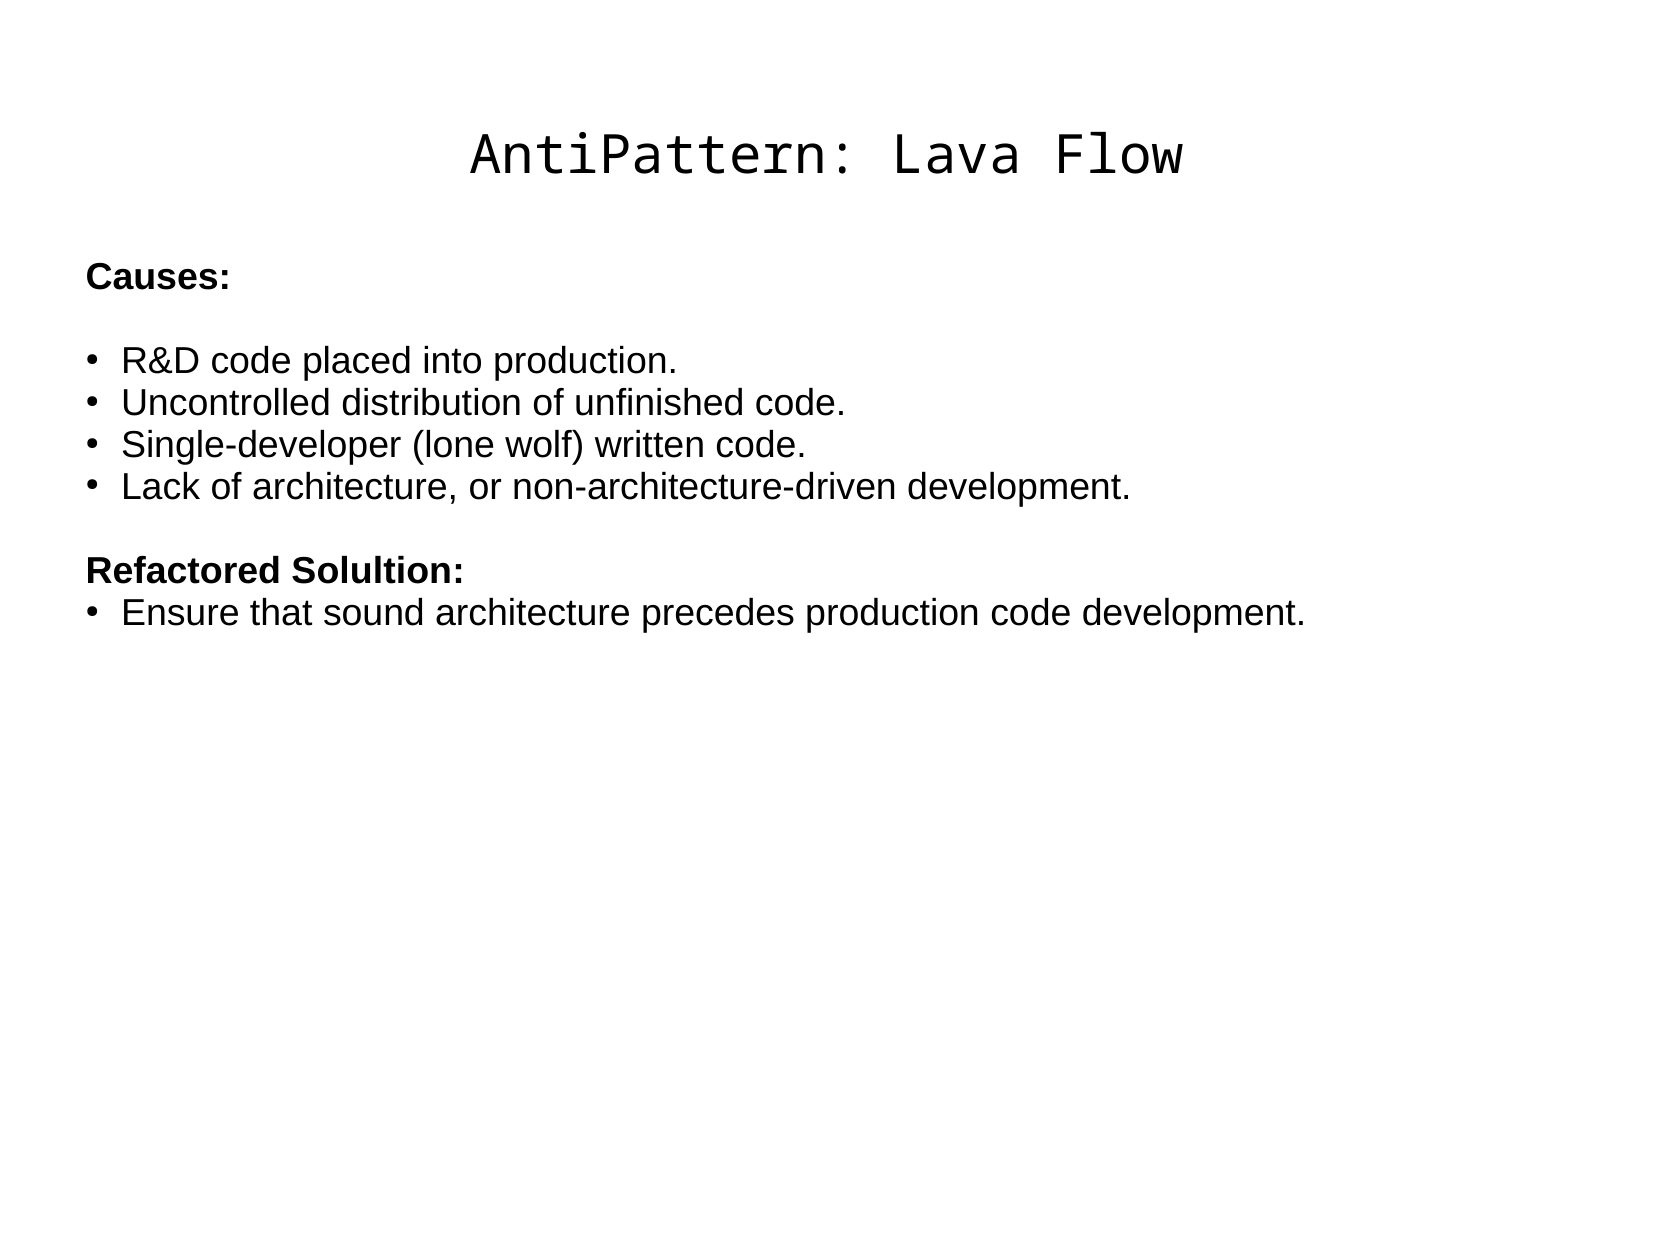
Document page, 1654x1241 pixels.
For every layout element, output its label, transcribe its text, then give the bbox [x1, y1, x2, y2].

text_box Causes: R&D code placed into production. Uncontrolled distribution of unfinished code. Single-developer (lone wolf) written code. Lack of architecture, or non-architecture-driven development. Refactored Solultion: Ensure that sound architecture precedes production code development. [70, 248, 1489, 851]
title AntiPattern: Lava Flow [82, 49, 1571, 257]
